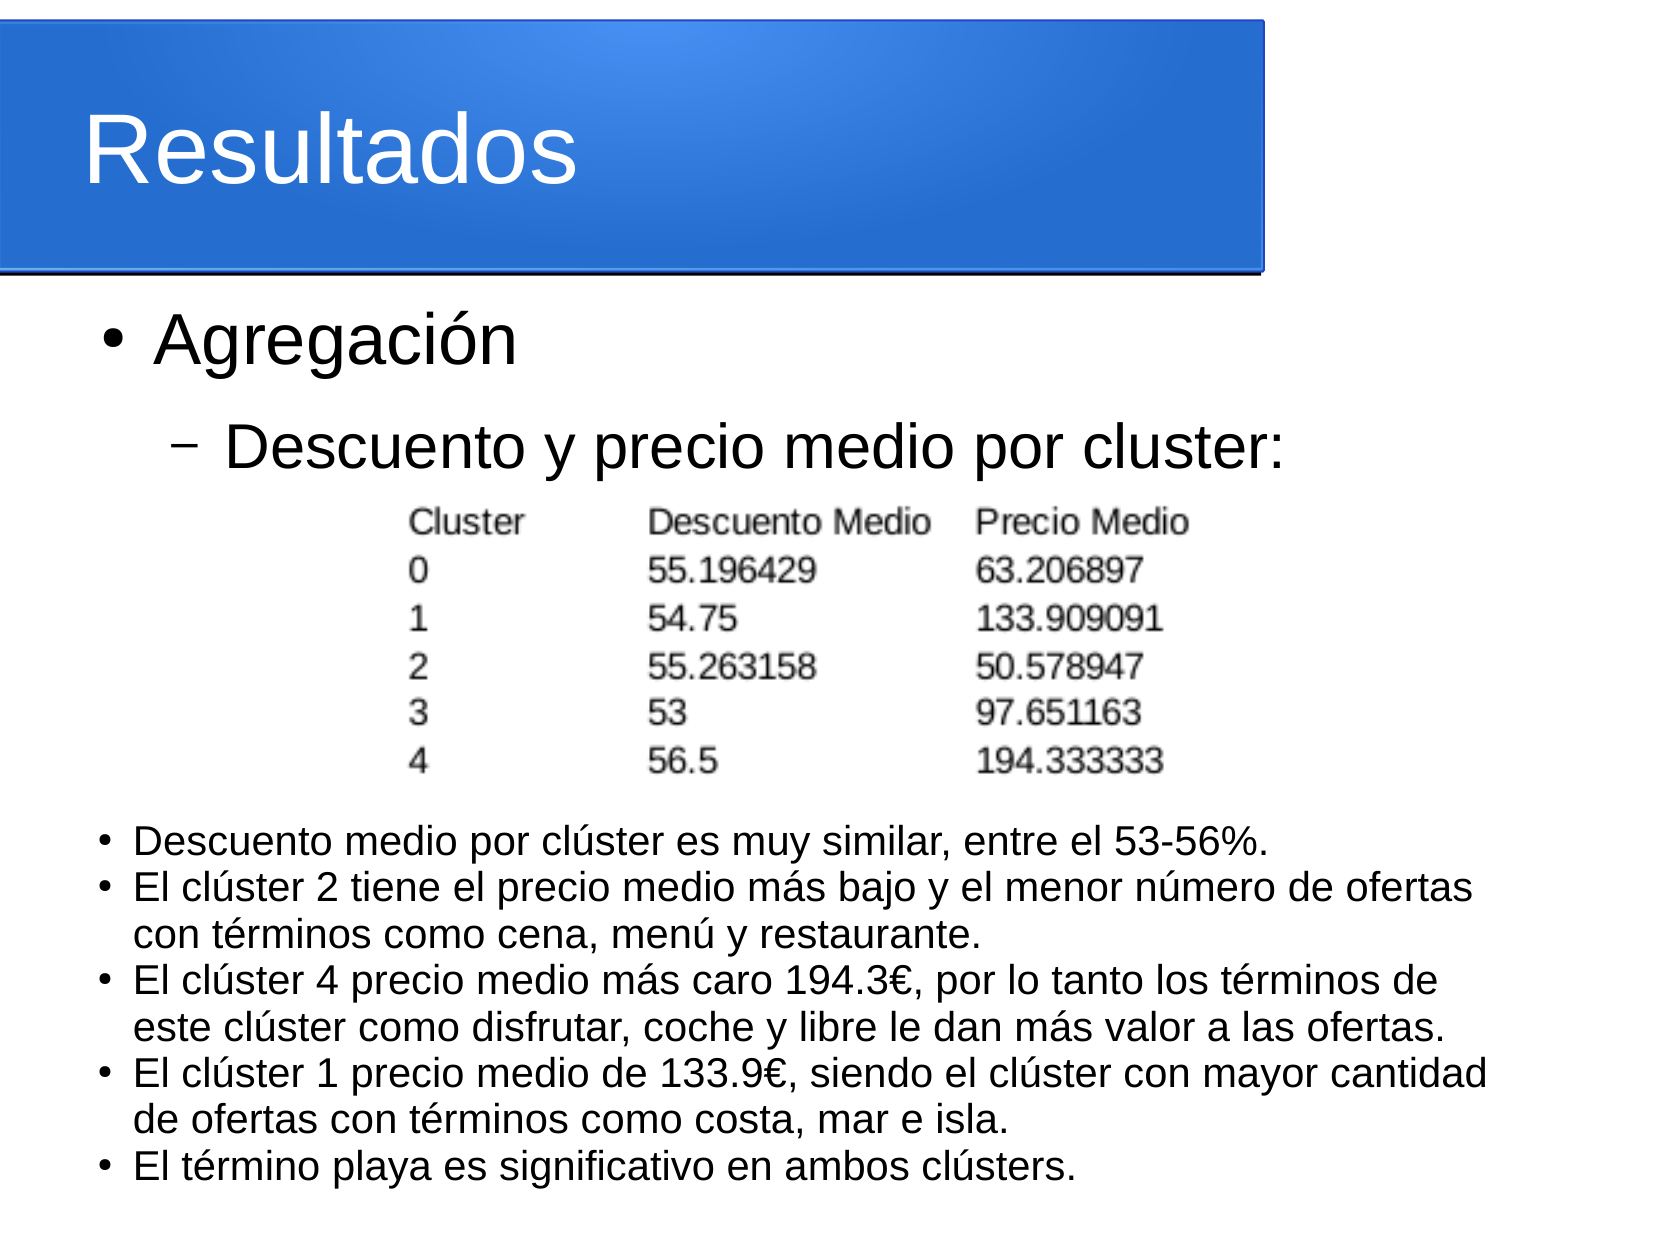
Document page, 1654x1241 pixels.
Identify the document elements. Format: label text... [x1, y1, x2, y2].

picture [390, 497, 1207, 784]
list Agregación Descuento y precio medio por cluster: [82, 299, 1571, 1019]
title Resultados [82, 47, 1235, 252]
text_box Descuento medio por clúster es muy similar, entre el 53-56%. El clúster 2 tiene el precio medio más bajo y el menor número de ofertas con términos como cena, menú y restaurante. El clúster 4 precio medio más caro 194.3€, por lo tanto los términos de este clúster como disfrutar, coche y libre le dan más valor a las ofertas. El clúster 1 precio medio de 133.9€, siendo el clúster con mayor cantidad de ofertas con términos como costa, mar e isla. El término playa es significativo en ambos clústers. [82, 810, 1531, 1197]
